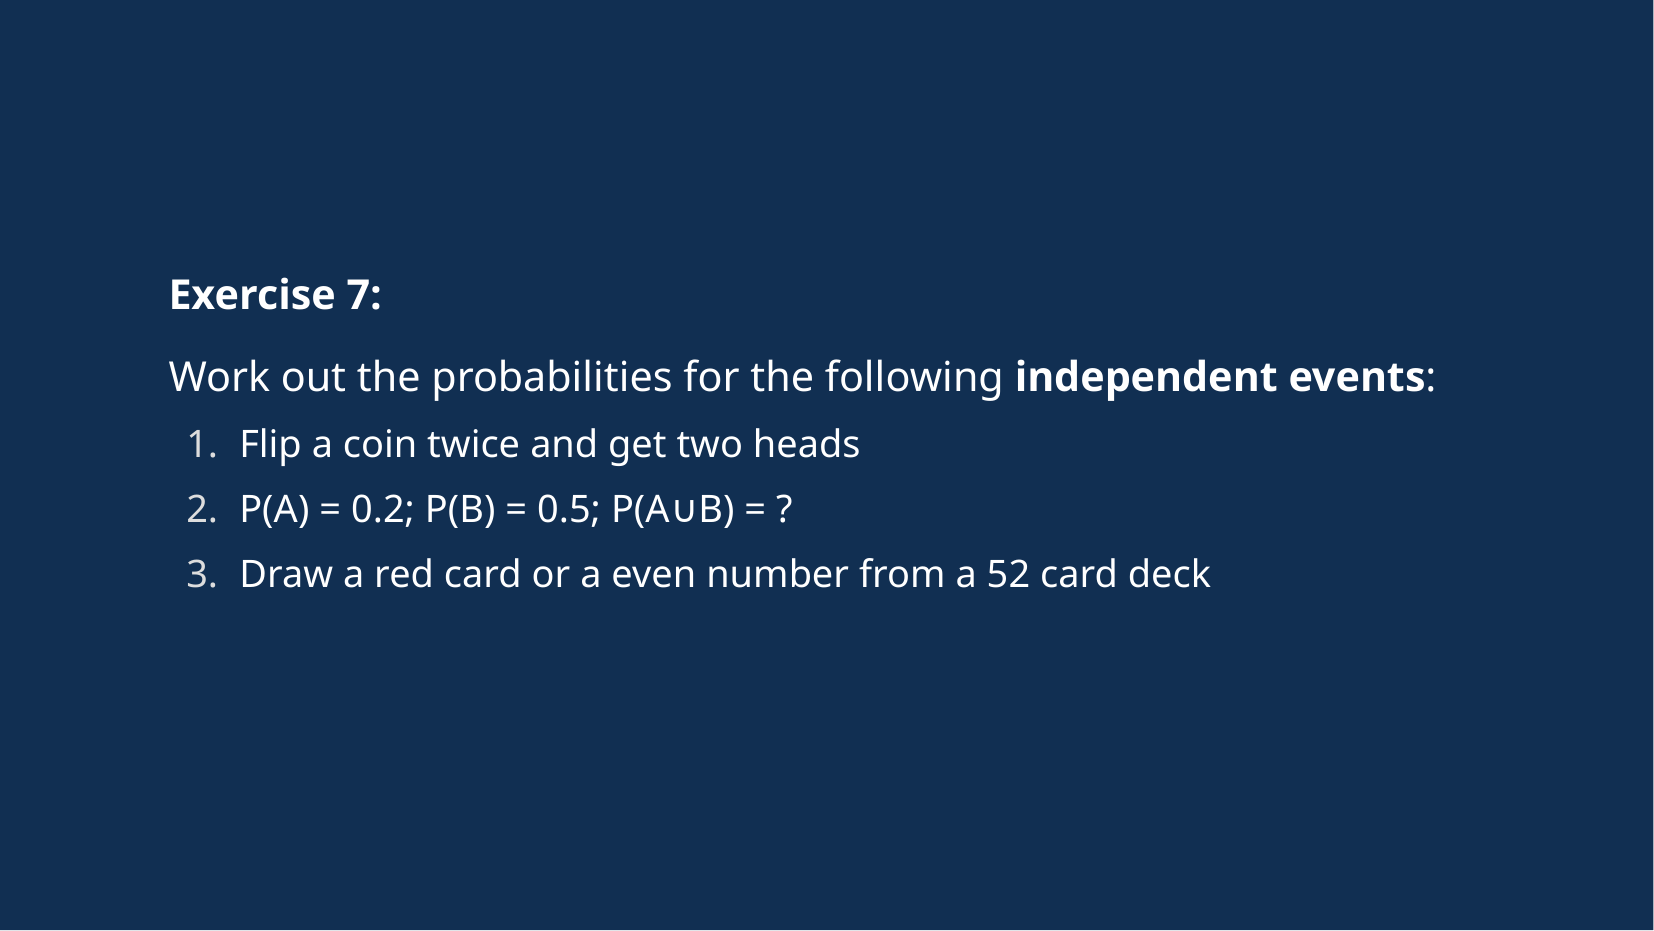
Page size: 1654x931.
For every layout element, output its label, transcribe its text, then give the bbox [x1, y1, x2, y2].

list Exercise 7: Work out the probabilities for the following independent events: Flip a coin twice and get two heads P(A) = 0.2; P(B) = 0.5; P(A∪B) = ? Draw a red card or a even number from a 52 card deck [97, 268, 1563, 806]
